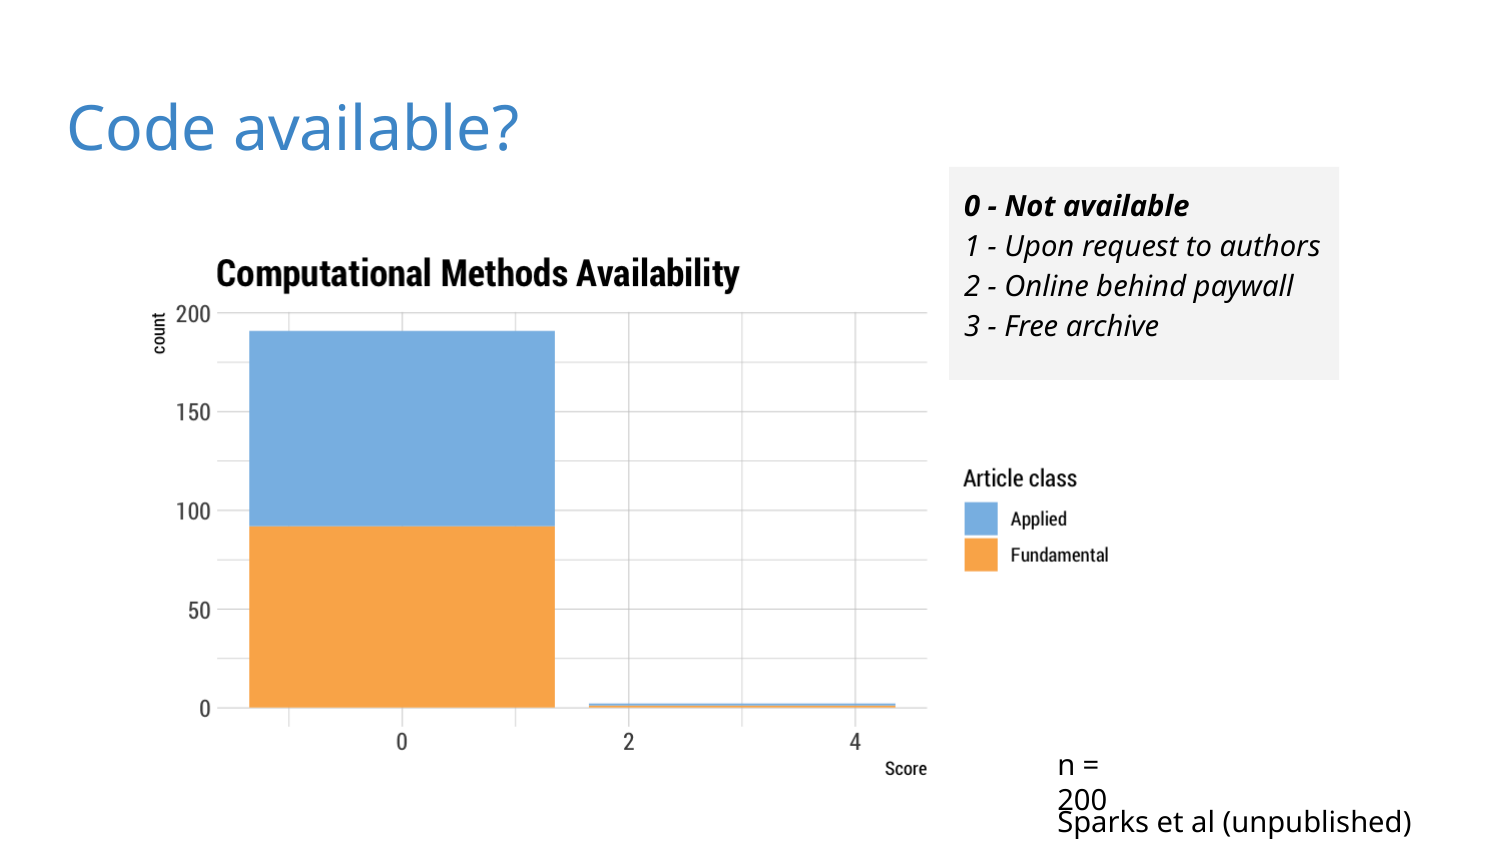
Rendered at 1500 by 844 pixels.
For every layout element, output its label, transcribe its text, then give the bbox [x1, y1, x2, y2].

text_box n = 200 [1042, 731, 1164, 805]
title Code available? [51, 72, 1449, 167]
picture [89, 197, 1183, 842]
text_box 0 - Not available 1 - Upon request to authors 2 - Online behind paywall 3 - Free archive [949, 167, 1340, 380]
text_box Sparks et al (unpublished) [1042, 787, 1453, 844]
